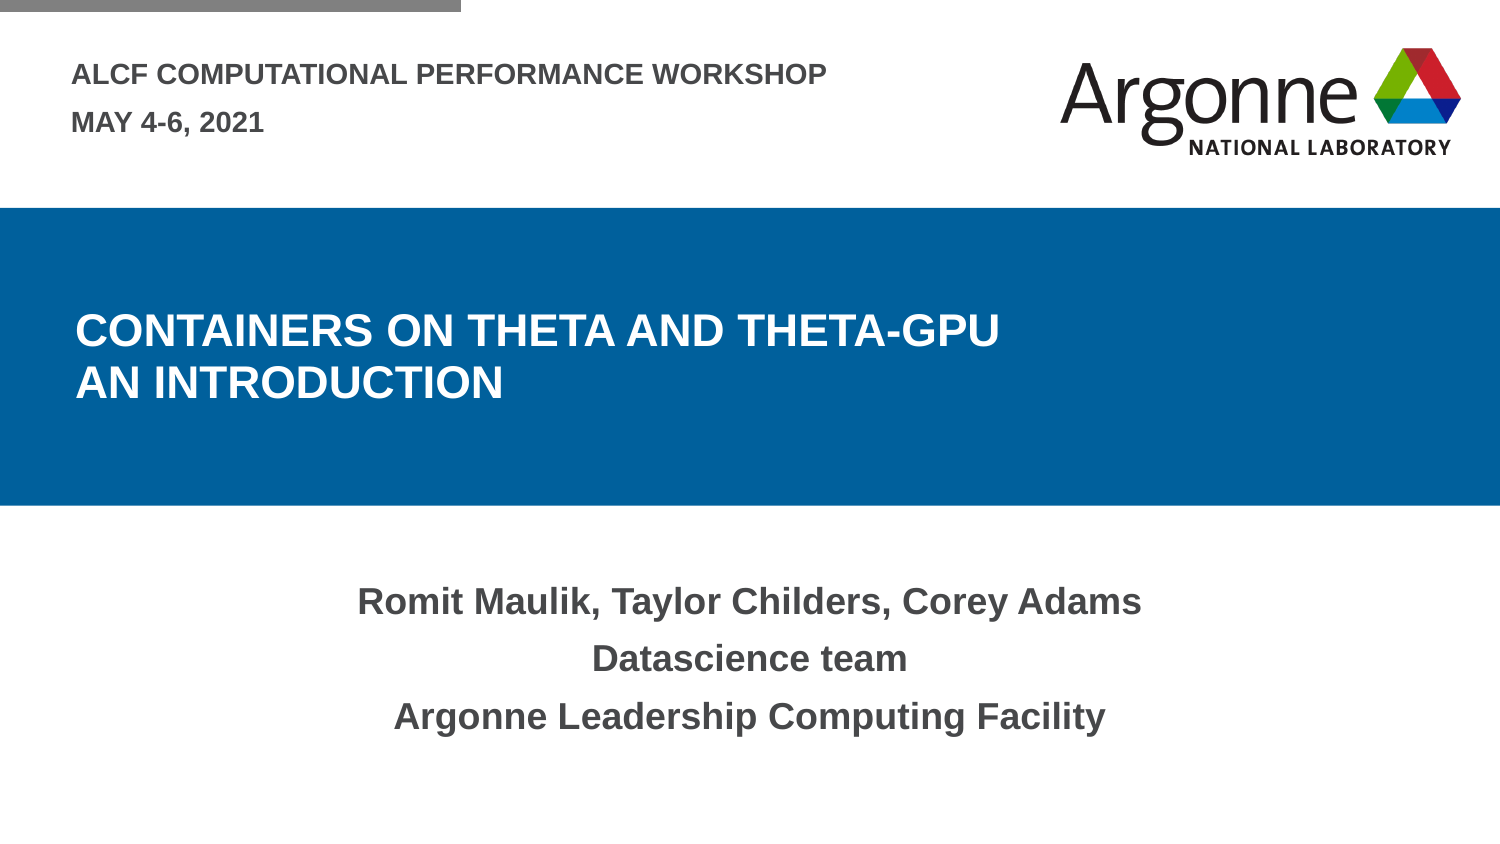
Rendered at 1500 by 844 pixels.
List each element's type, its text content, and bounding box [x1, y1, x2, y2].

text_box Romit Maulik, Taylor Childers, Corey Adams Datascience team Argonne Leadership Computing Facility [0, 569, 1500, 844]
title containers on theta and theta-gpu An introduction [0, 207, 1500, 506]
picture [1035, 23, 1485, 180]
list ALCF Computational performance workshop May 4-6, 2021 [70, 89, 1086, 139]
